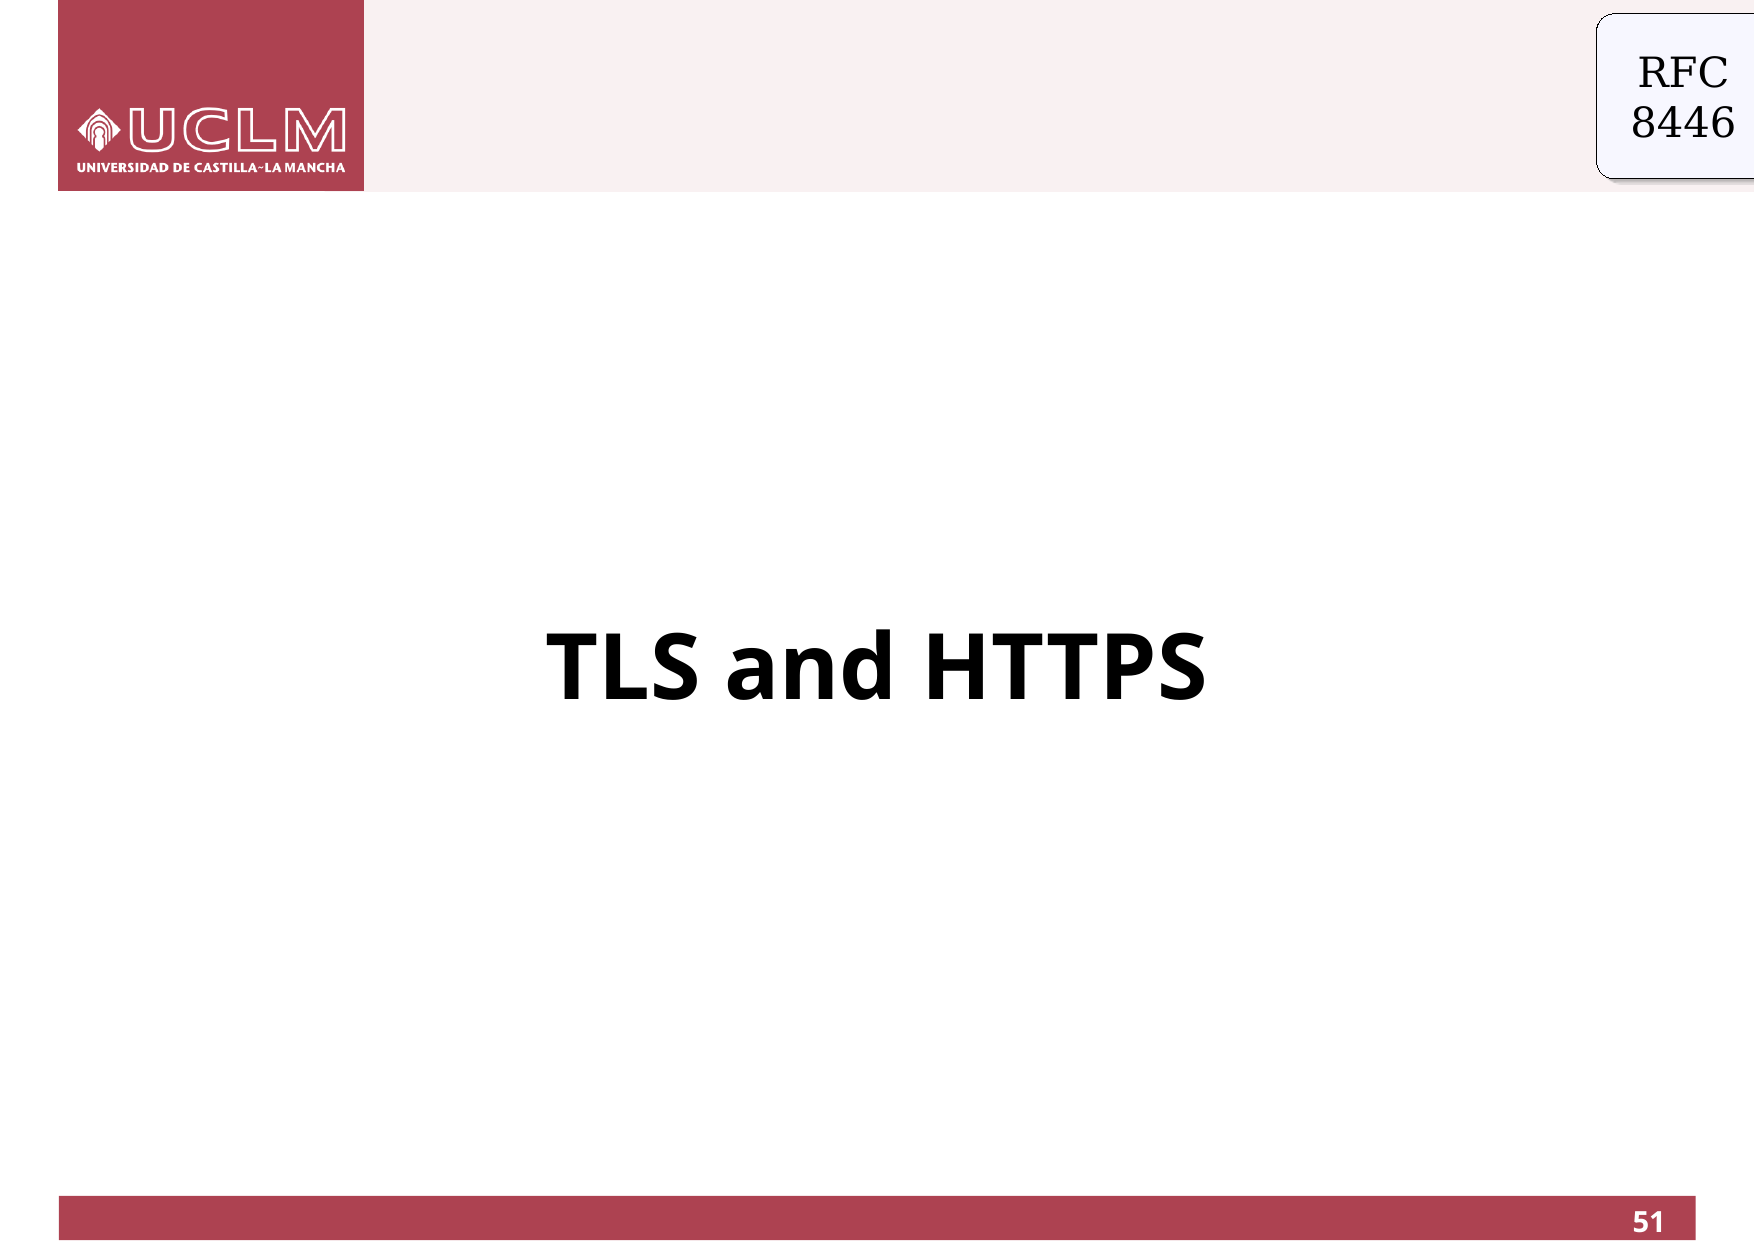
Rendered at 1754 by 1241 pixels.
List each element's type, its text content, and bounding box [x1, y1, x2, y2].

subtitle TLS and HTTPS [87, 254, 1667, 1074]
text_box RFC 8446 [1596, 13, 1754, 179]
picture [58, 0, 364, 191]
